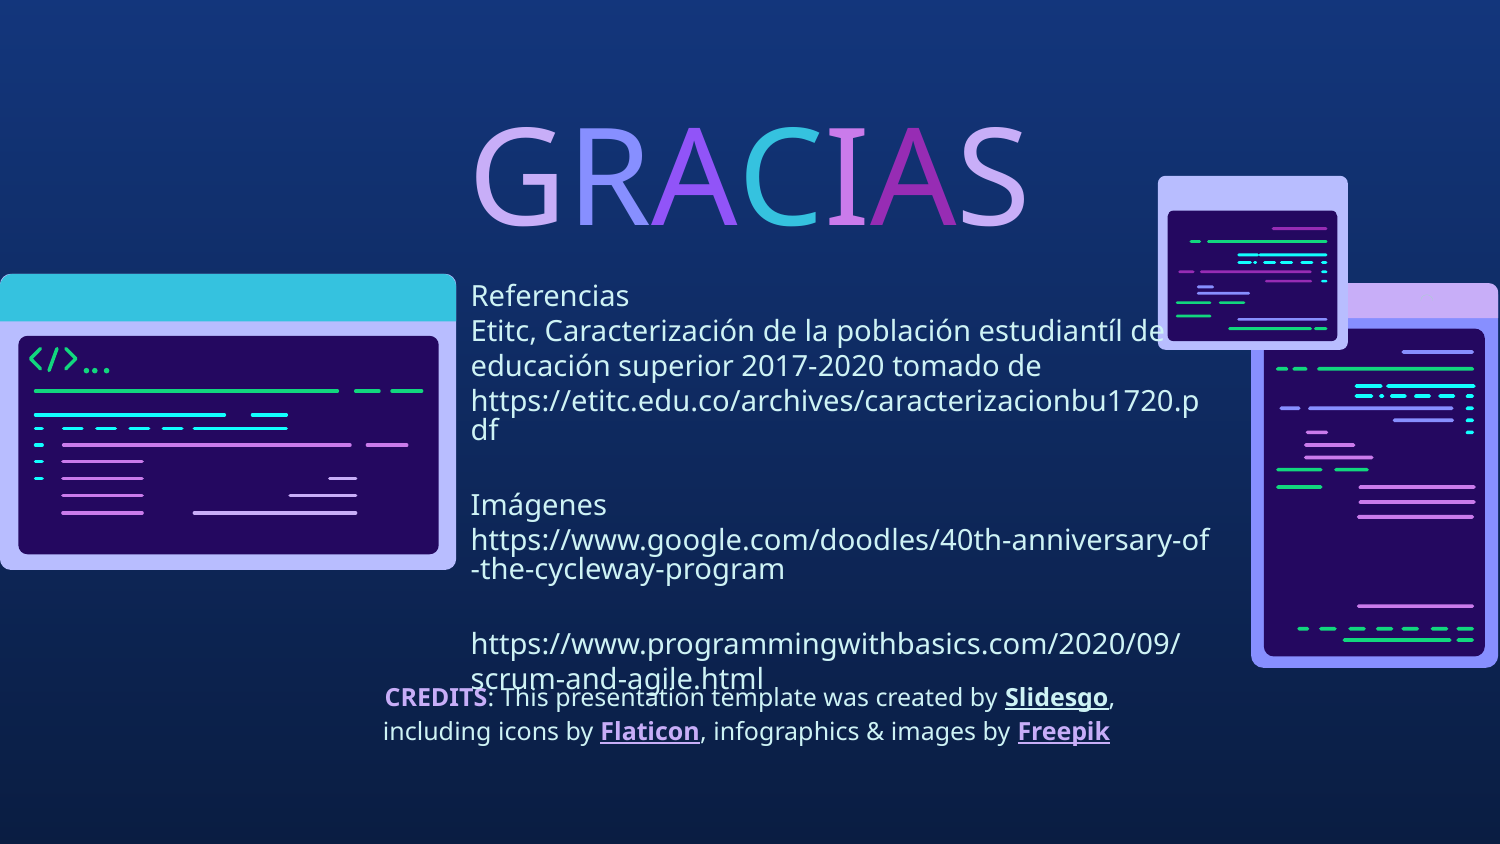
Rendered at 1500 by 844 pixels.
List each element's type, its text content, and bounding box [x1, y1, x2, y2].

subtitle Referencias Etitc, Caracterización de la población estudiantíl de educación superior 2017-2020 tomado de https://etitc.edu.co/archives/caracterizacionbu1720.pdf Imágenes https://www.google.com/doodles/40th-anniversary-of-the-cycleway-program https://www.programmingwithbasics.com/2020/09/scrum-and-agile.html [455, 262, 1232, 619]
title GRACIAS [309, 100, 1191, 243]
